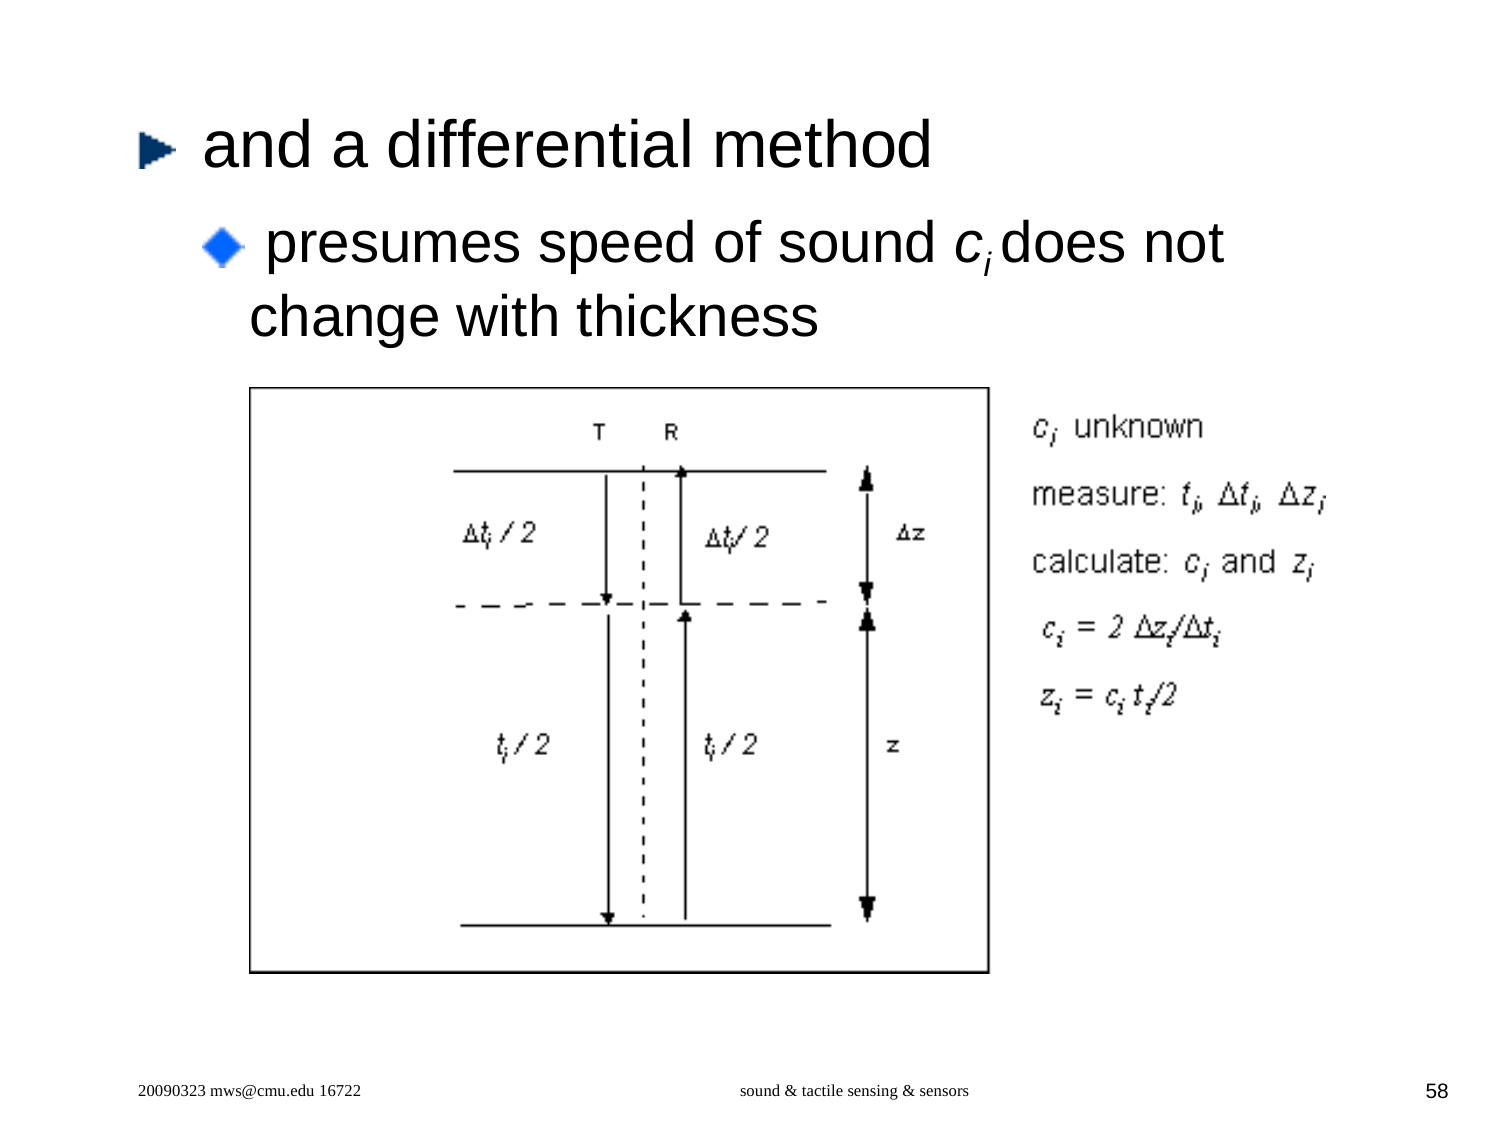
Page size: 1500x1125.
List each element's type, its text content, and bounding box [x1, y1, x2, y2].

list and a differential method presumes speed of sound ci does not change with thickness [112, 99, 1388, 356]
picture [249, 387, 1326, 974]
